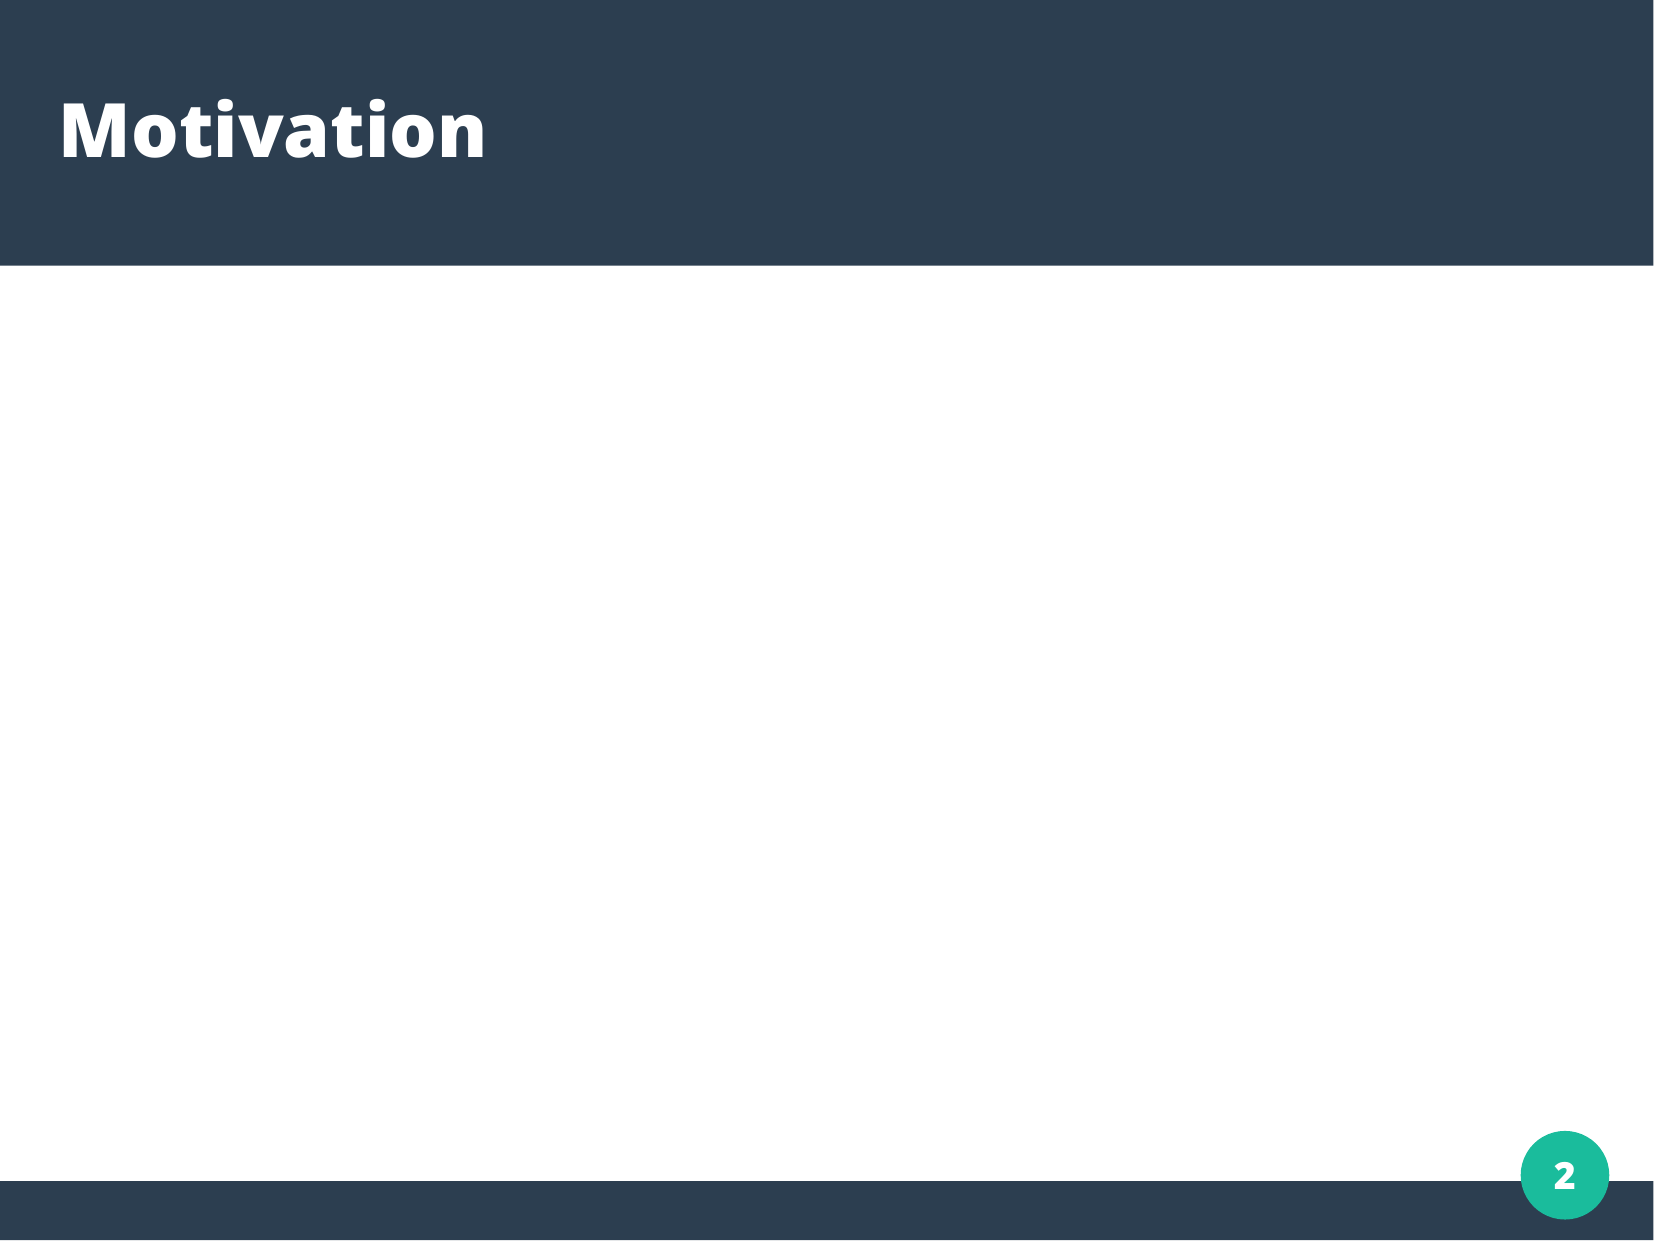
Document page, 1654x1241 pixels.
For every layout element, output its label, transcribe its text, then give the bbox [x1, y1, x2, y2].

title Motivation [59, 49, 1595, 207]
